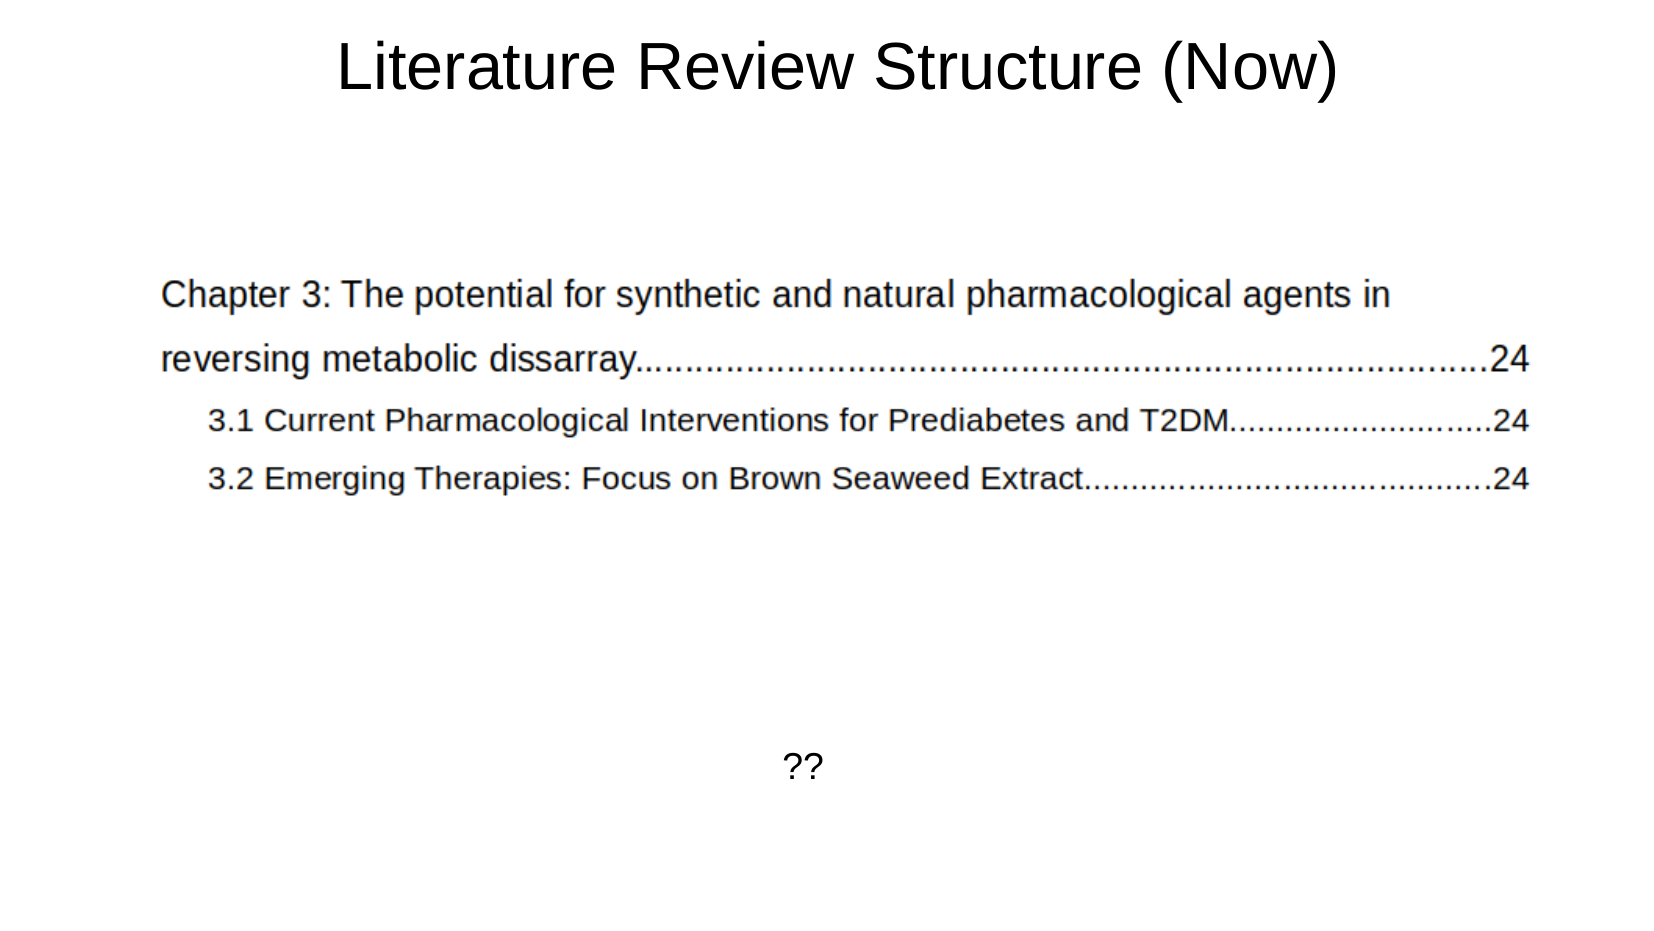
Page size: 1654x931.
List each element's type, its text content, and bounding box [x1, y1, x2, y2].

title Literature Review Structure (Now) [141, 14, 1536, 119]
text_box ?? [767, 738, 916, 827]
picture [147, 265, 1579, 513]
